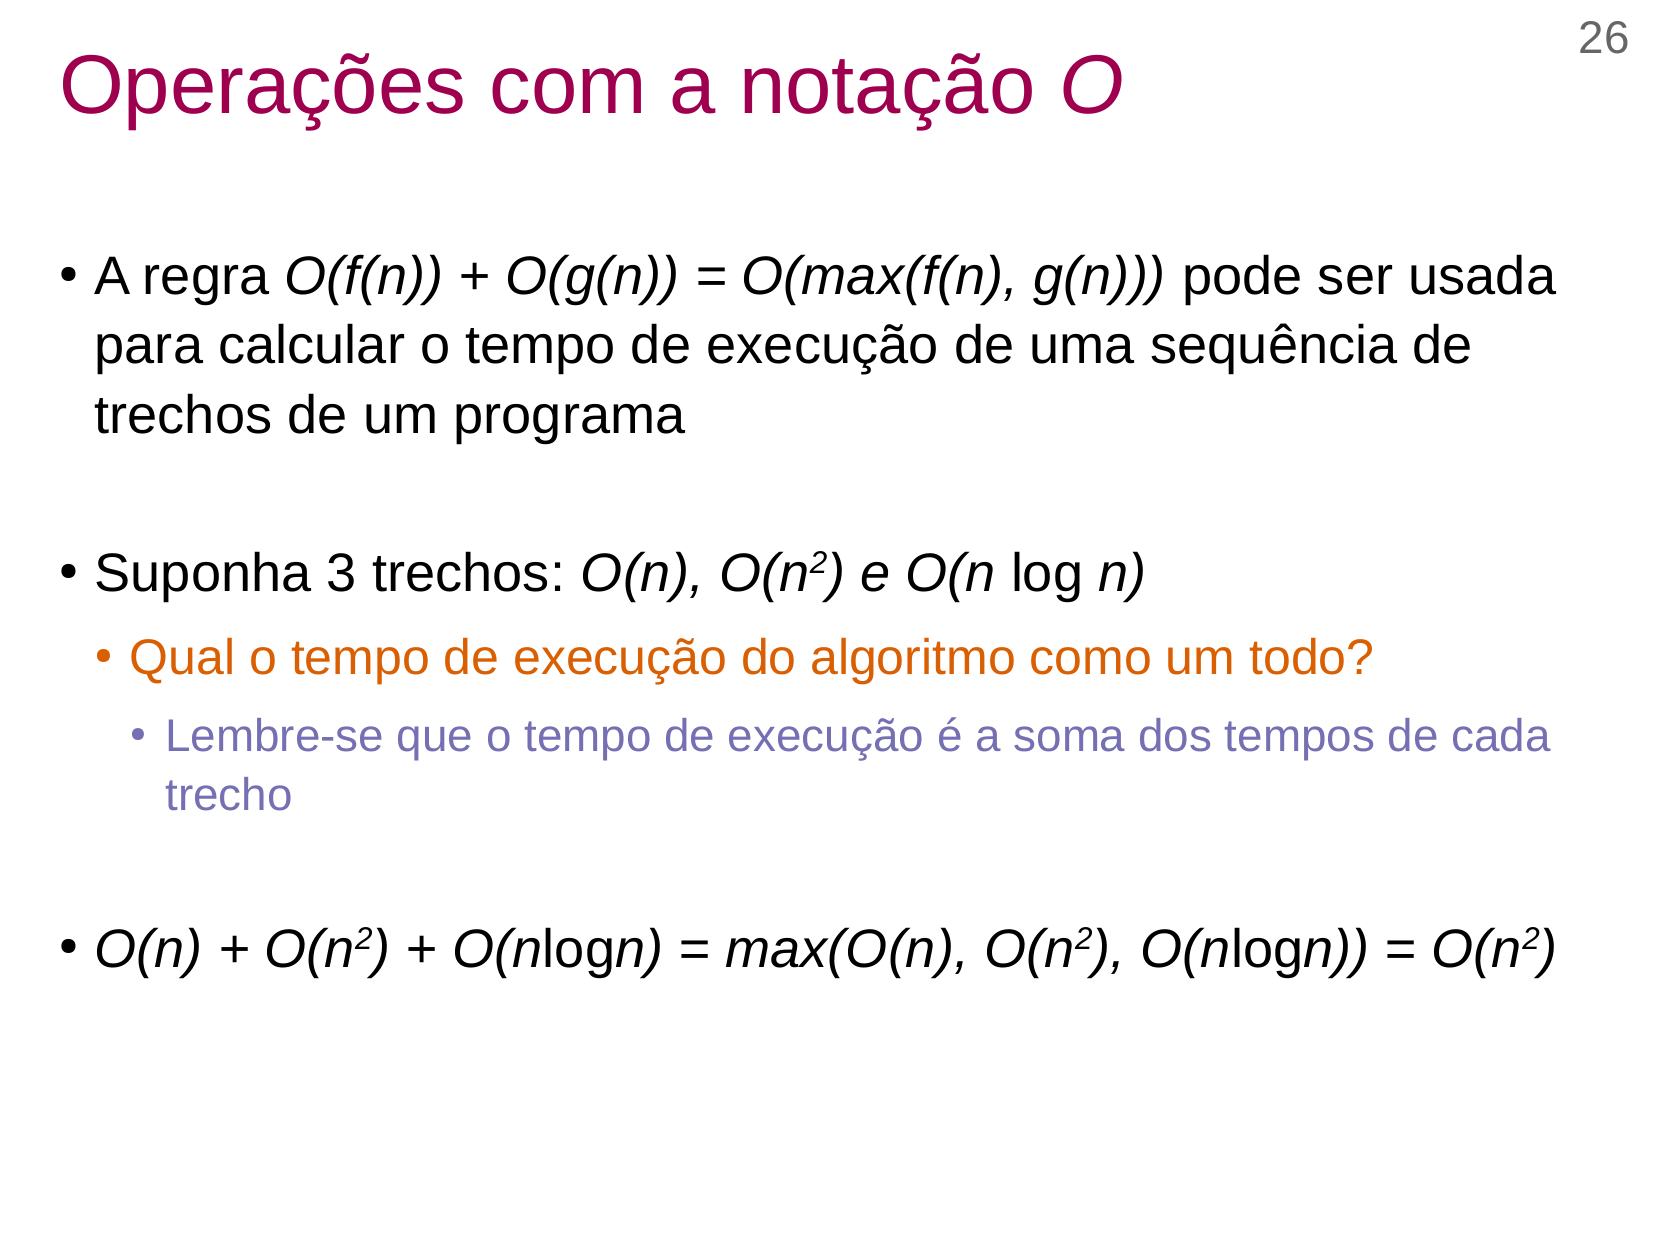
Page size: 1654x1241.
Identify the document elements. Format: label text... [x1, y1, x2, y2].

list A regra O(f(n)) + O(g(n)) = O(max(f(n), g(n))) pode ser usada para calcular o tempo de execução de uma sequência de trechos de um programa Suponha 3 trechos: O(n), O(n2) e O(n log n) Qual o tempo de execução do algoritmo como um todo? Lembre-se que o tempo de execução é a soma dos tempos de cada trecho O(n) + O(n2) + O(nlogn) = max(O(n), O(n2), O(nlogn)) = O(n2) [59, 236, 1595, 1211]
title Operações com a notação O [59, 29, 1595, 148]
